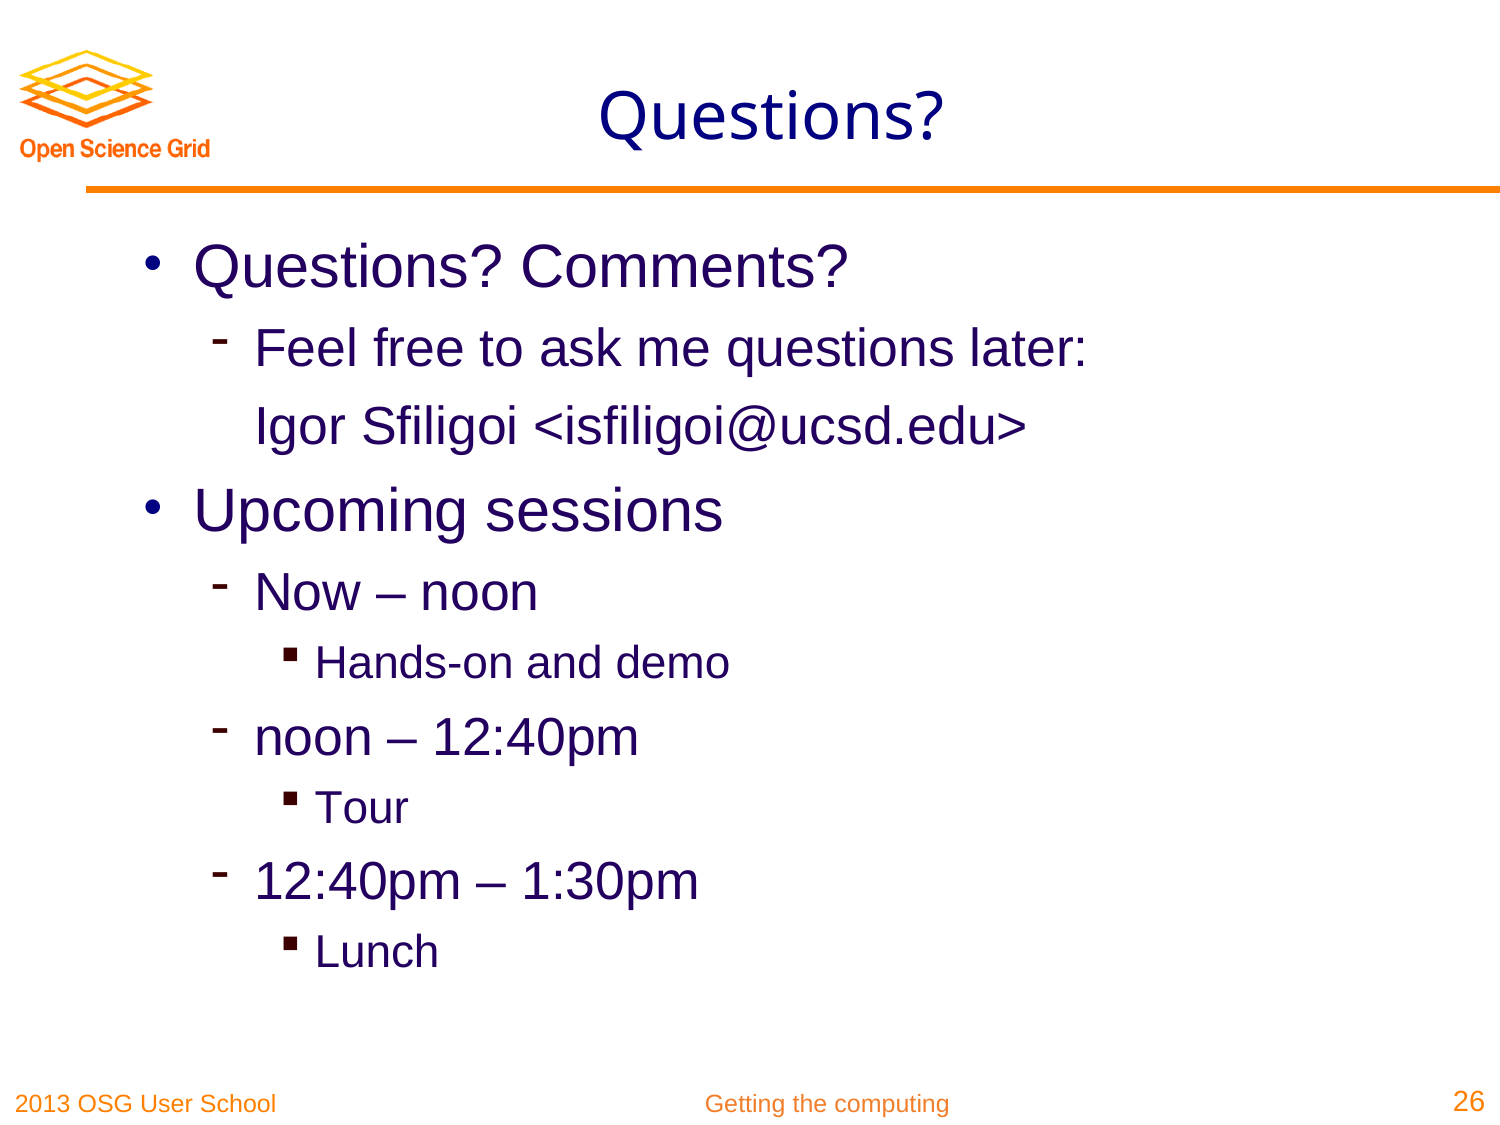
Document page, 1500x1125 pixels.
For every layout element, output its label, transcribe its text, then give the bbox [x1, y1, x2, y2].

list Questions? Comments? Feel free to ask me questions later: Igor Sfiligoi <isfiligoi@ucsd.edu> Upcoming sessions Now – noon Hands-on and demo noon – 12:40pm Tour 12:40pm – 1:30pm Lunch [127, 218, 1403, 988]
title Questions? [201, 18, 1342, 207]
picture [0, 27, 201, 179]
text_box <number> [1431, 1050, 1500, 1125]
